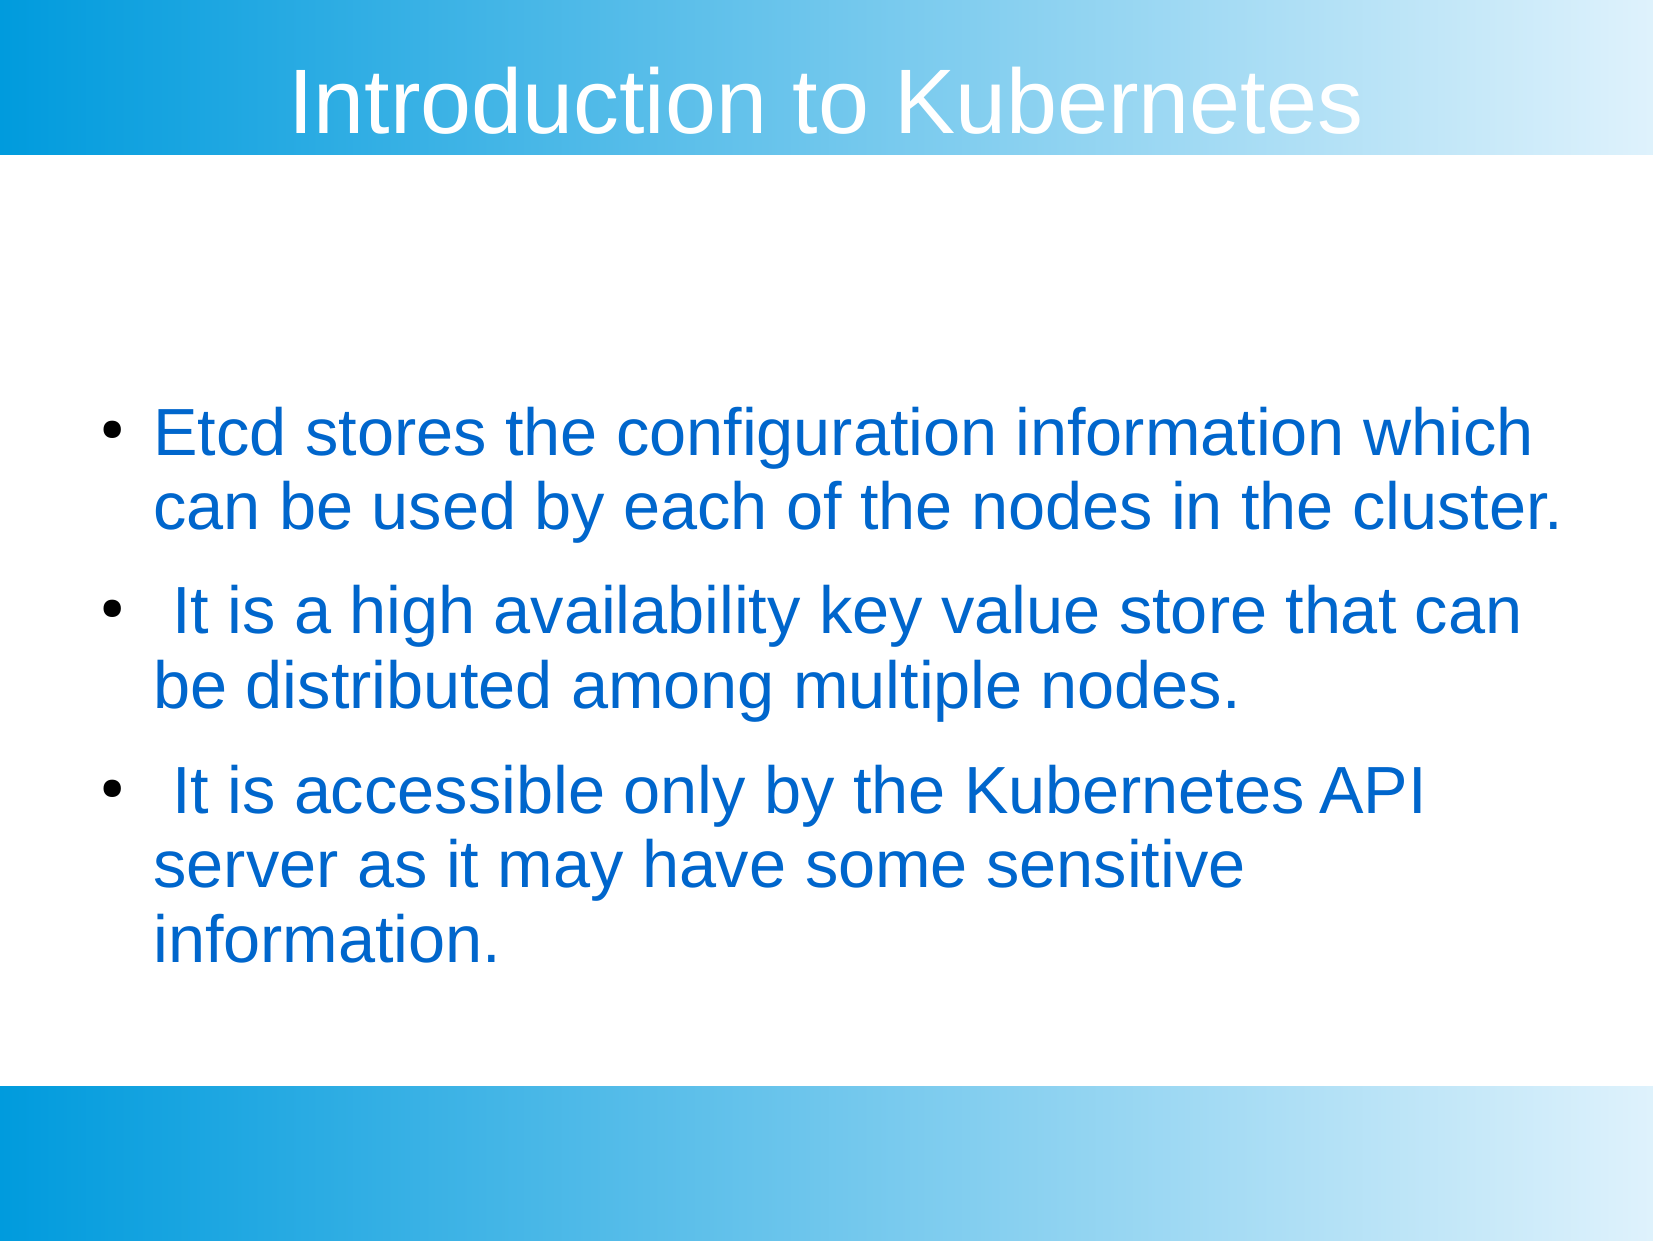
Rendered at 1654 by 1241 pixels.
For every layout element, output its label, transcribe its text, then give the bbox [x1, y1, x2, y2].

list Etcd stores the configuration information which can be used by each of the nodes in the cluster. It is a high availability key value store that can be distributed among multiple nodes. It is accessible only by the Kubernetes API server as it may have some sensitive information. [82, 290, 1571, 1028]
title Introduction to Kubernetes [82, 49, 1571, 155]
